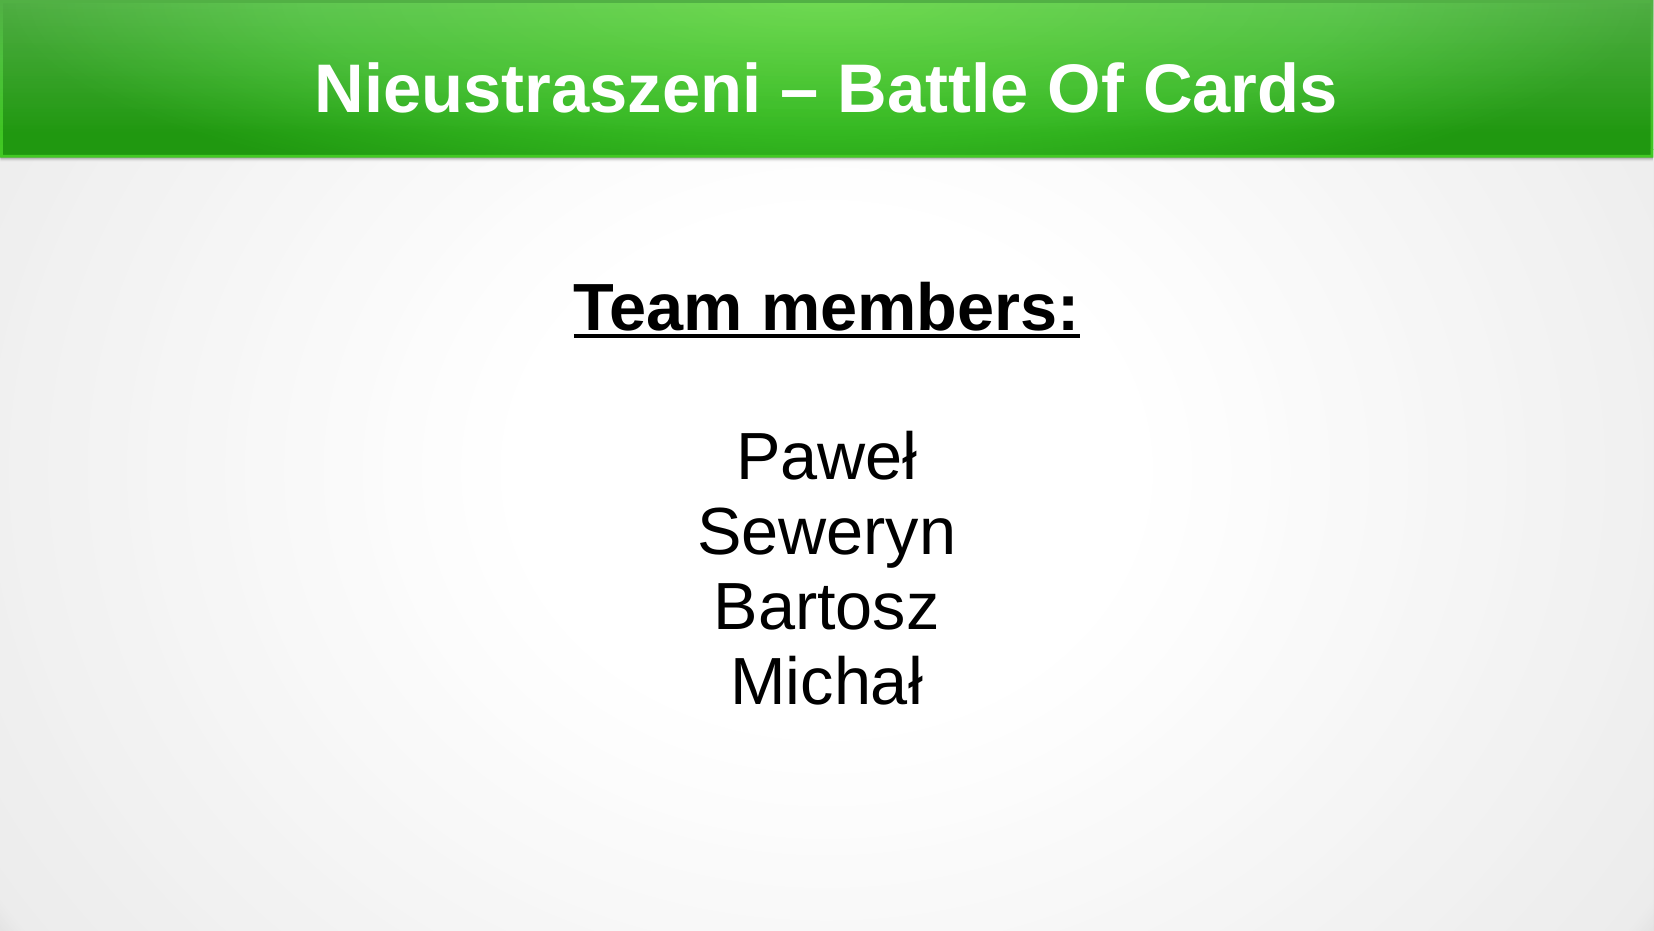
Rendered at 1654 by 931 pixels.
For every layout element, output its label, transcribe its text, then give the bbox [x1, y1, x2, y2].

subtitle Team members: Paweł Seweryn Bartosz Michał [82, 224, 1571, 764]
title Nieustraszeni – Battle Of Cards [82, 35, 1571, 142]
